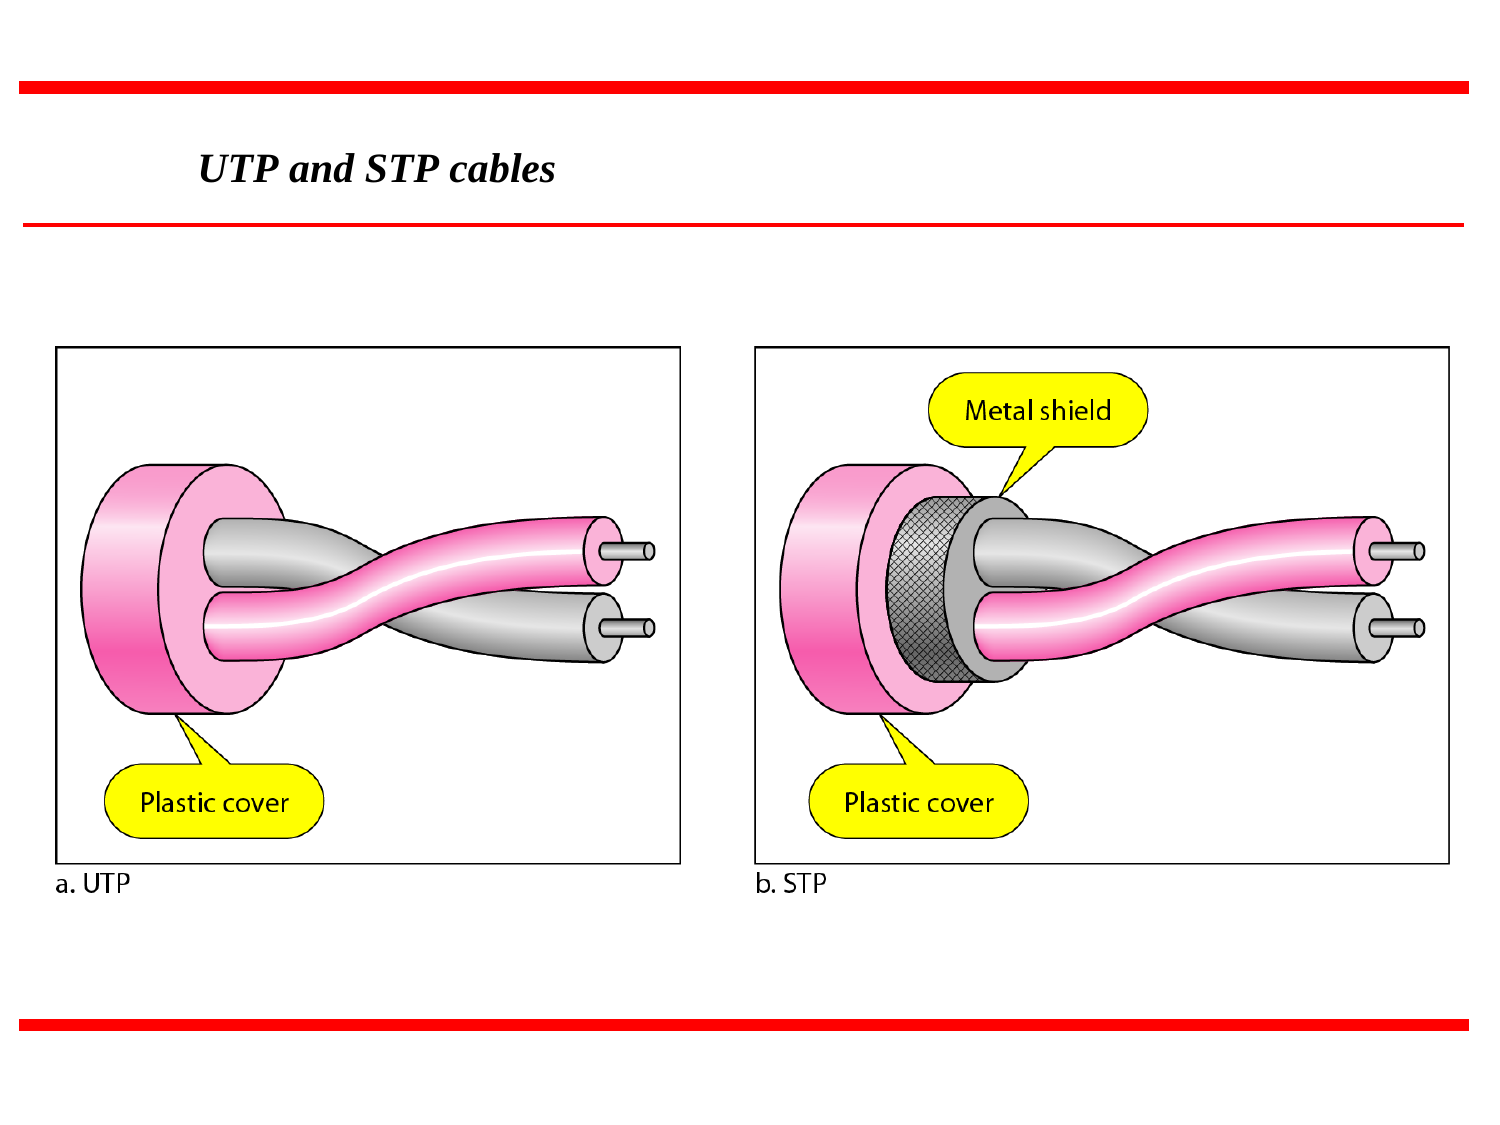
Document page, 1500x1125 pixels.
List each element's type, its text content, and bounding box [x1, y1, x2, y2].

picture [55, 346, 1450, 901]
text_box UTP and STP cables [157, 124, 572, 201]
